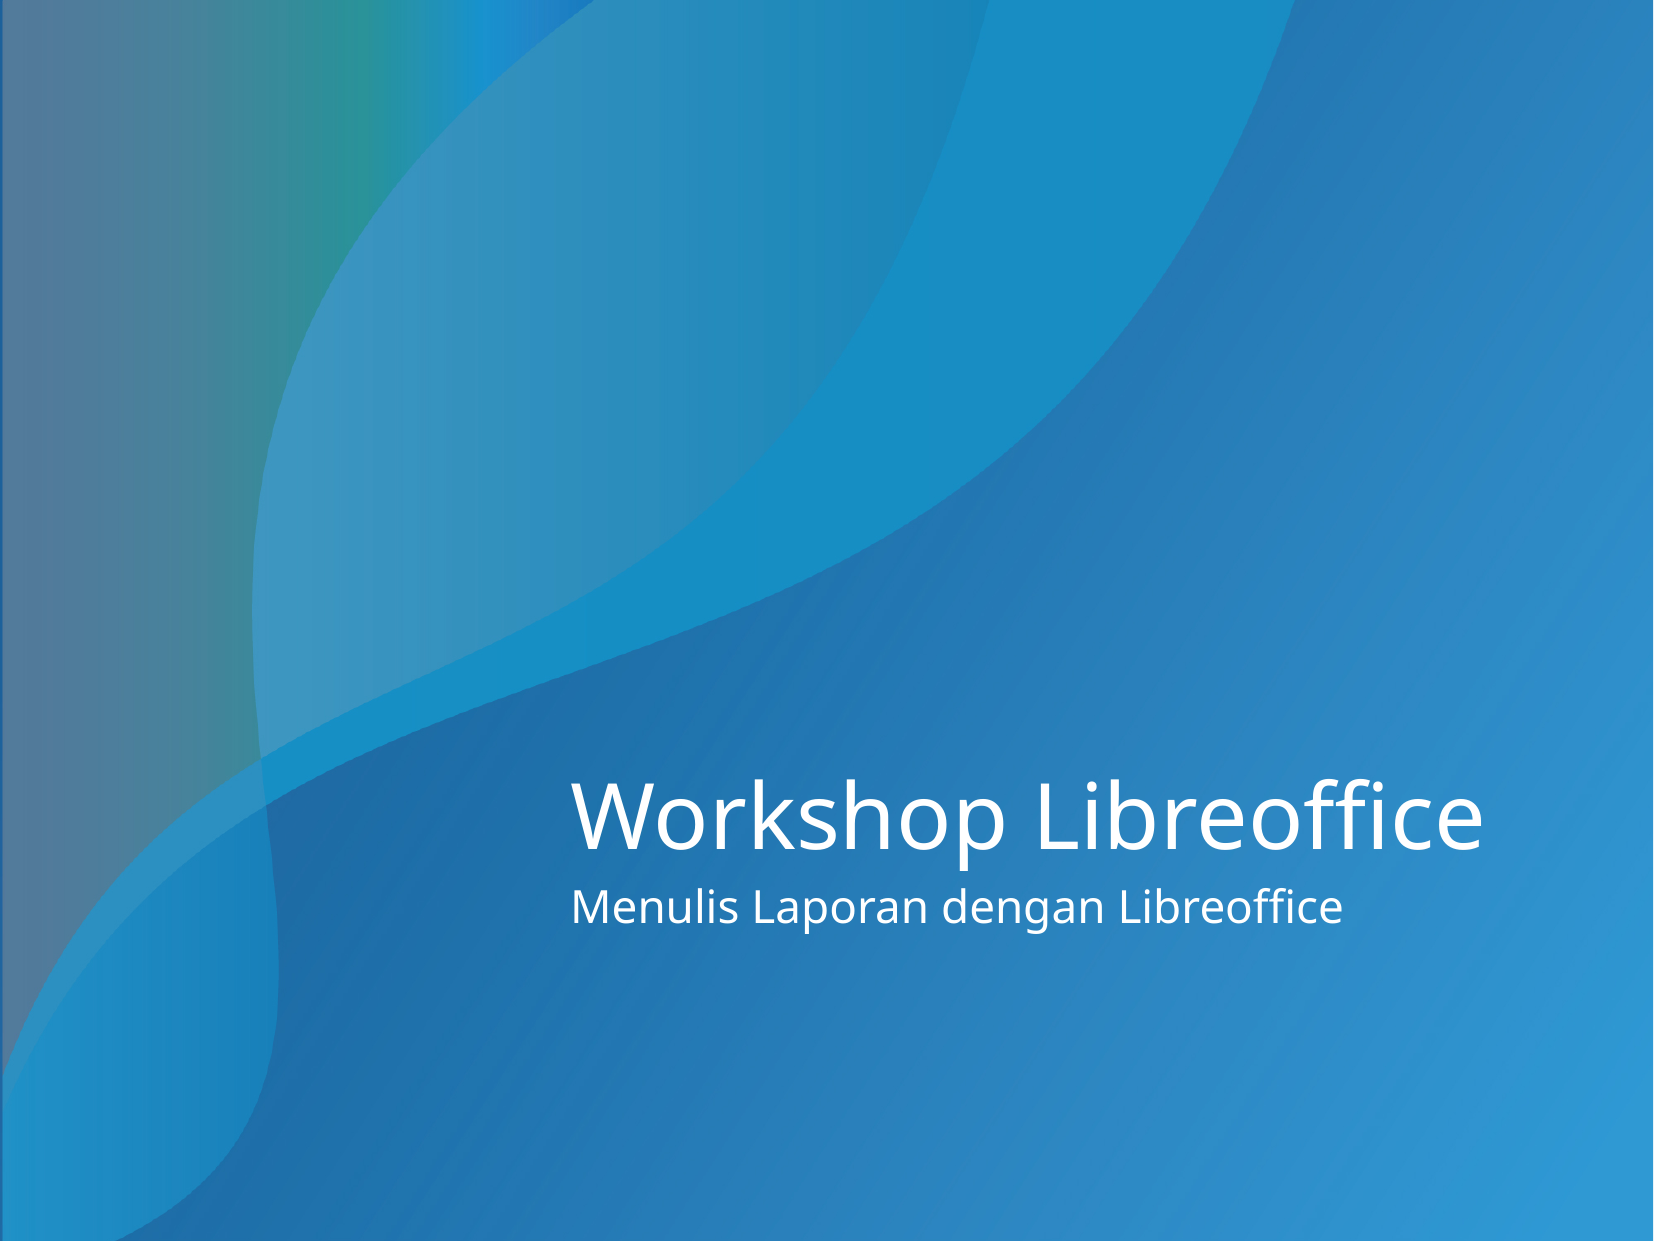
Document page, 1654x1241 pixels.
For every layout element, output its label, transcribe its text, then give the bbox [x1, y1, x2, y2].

title Workshop Libreoffice [570, 702, 1496, 837]
subtitle Menulis Laporan dengan Libreoffice [570, 837, 1500, 976]
picture [0, 0, 1654, 1241]
